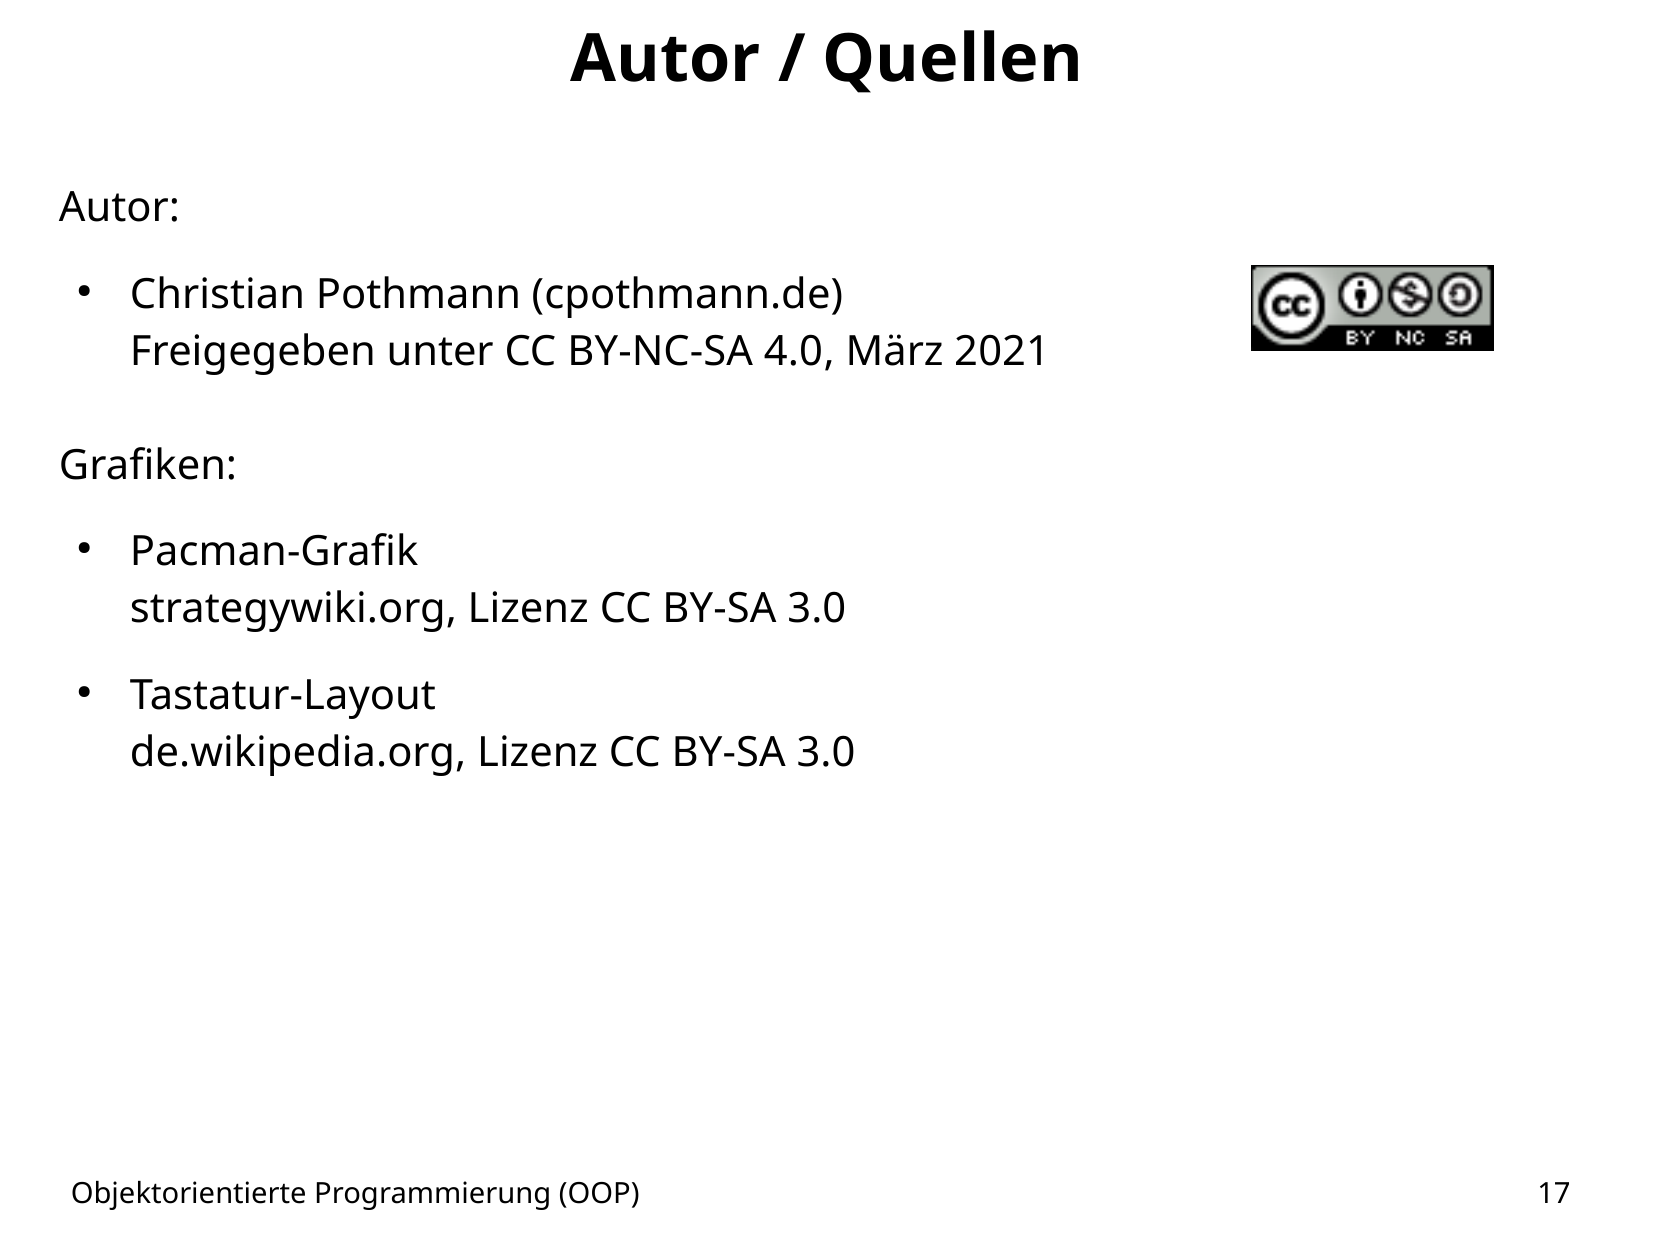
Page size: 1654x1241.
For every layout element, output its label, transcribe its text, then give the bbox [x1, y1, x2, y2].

title Autor / Quellen [0, 5, 1654, 107]
list Autor: Christian Pothmann (cpothmann.de) Freigegeben unter CC BY-NC-SA 4.0, März 2021 Grafiken: Pacman-Grafik strategywiki.org, Lizenz CC BY-SA 3.0 Tastatur-Layout de.wikipedia.org, Lizenz CC BY-SA 3.0 [59, 177, 1583, 1146]
picture [1251, 265, 1494, 351]
